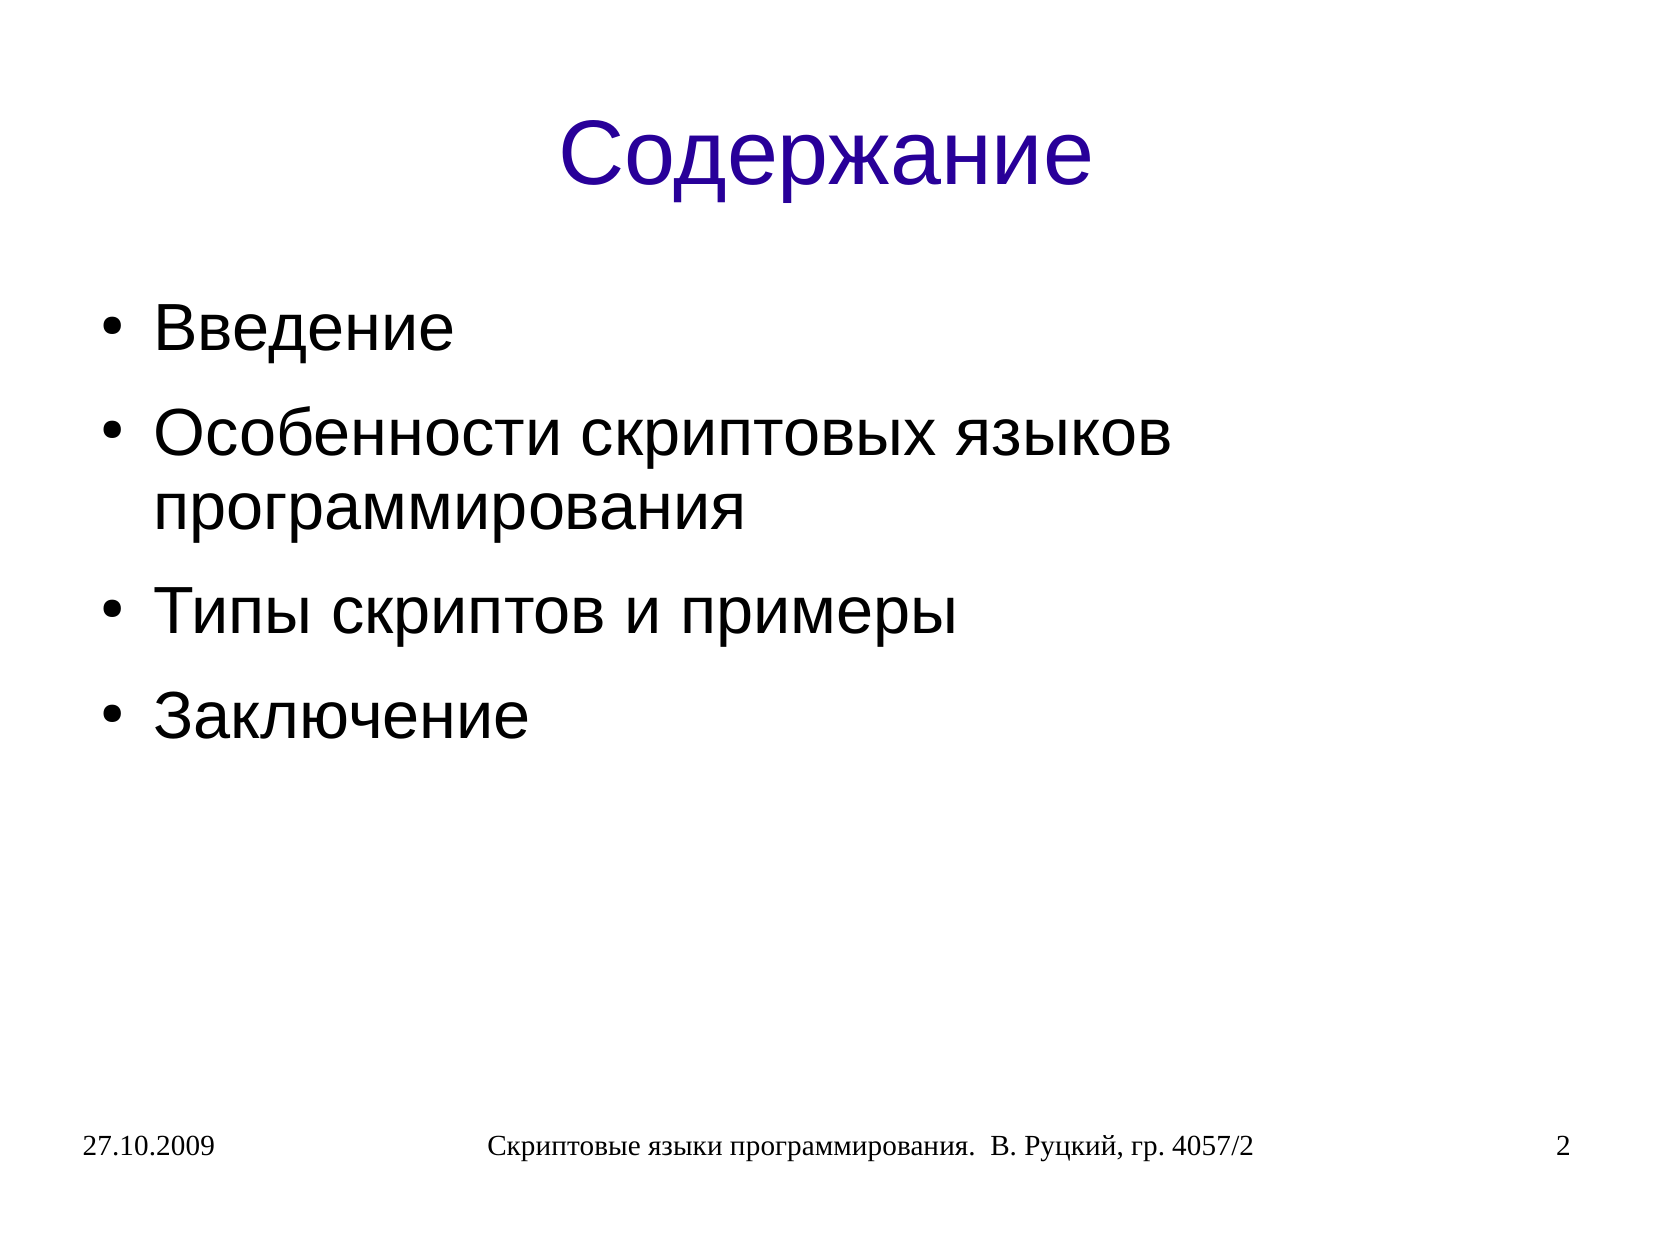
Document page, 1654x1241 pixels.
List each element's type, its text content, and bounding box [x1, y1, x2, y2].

title Содержание [82, 49, 1571, 257]
list Введение Особенности скриптовых языков программирования Типы скриптов и примеры Заключение [82, 290, 1571, 1109]
